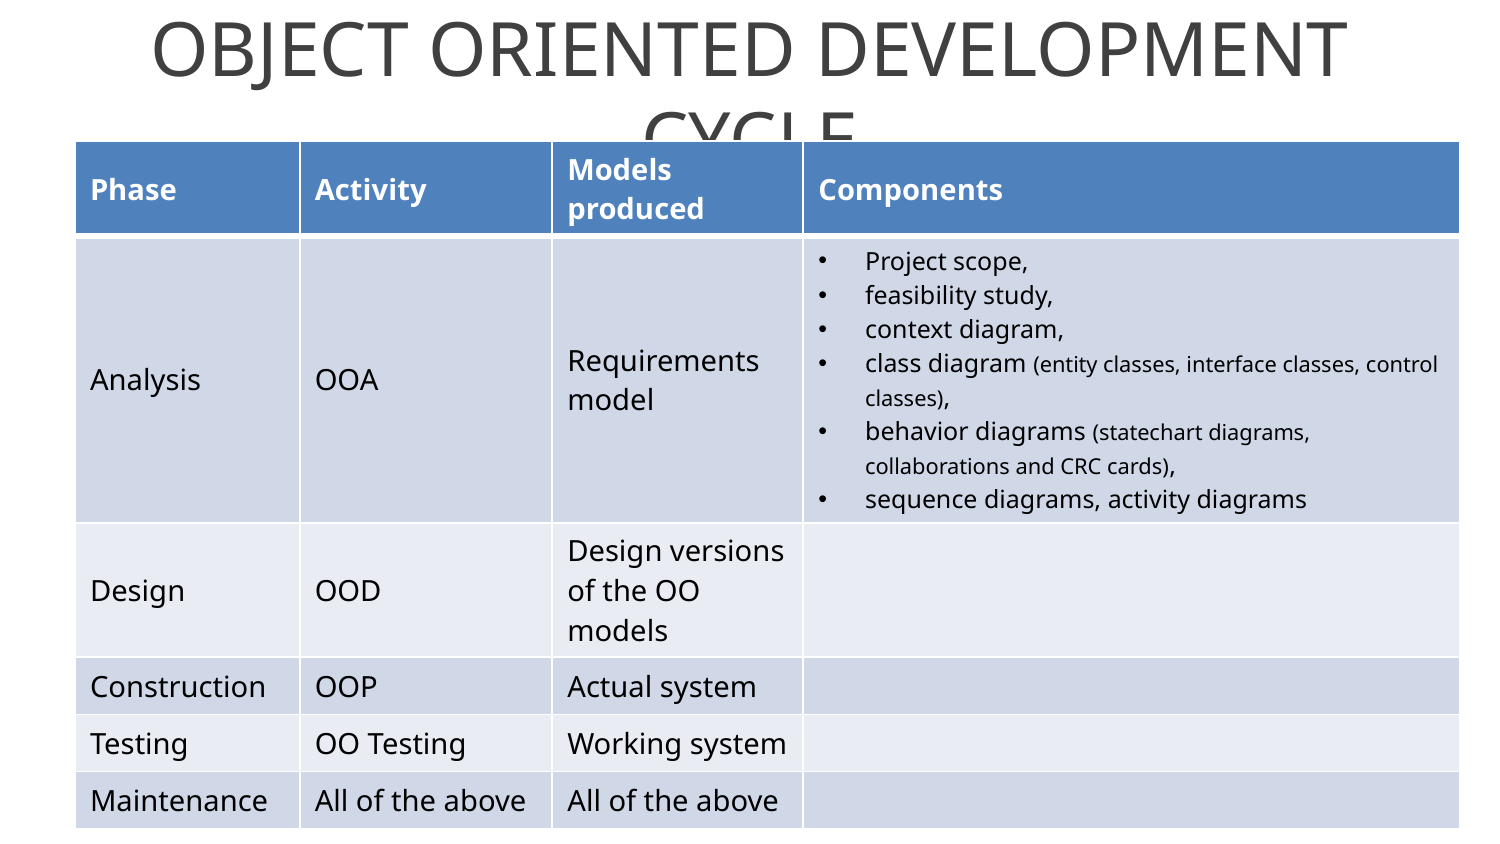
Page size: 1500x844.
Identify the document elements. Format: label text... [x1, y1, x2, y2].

table_cell [804, 524, 1459, 656]
table_header Models produced [553, 142, 802, 233]
table_cell Project scope, feasibility study, context diagram, class diagram (entity classes, interface classes, control classes), behavior diagrams (statechart diagrams, collaborations and CRC cards), sequence diagrams, activity diagrams [804, 239, 1459, 522]
table_cell OO Testing [301, 715, 551, 771]
table_cell Maintenance [76, 772, 299, 828]
table_cell All of the above [553, 772, 802, 828]
table_cell Design versions of the OO models [553, 524, 802, 656]
table_cell Design [76, 524, 299, 656]
table_cell OOD [301, 524, 551, 656]
table_header Components [804, 142, 1459, 233]
table_cell Analysis [76, 239, 299, 522]
table_cell Testing [76, 715, 299, 771]
table_cell Construction [76, 658, 299, 714]
table_cell Working system [553, 715, 802, 771]
table_header Activity [301, 142, 551, 233]
table_cell All of the above [301, 772, 551, 828]
title Object oriented development cycle [75, 21, 1425, 140]
table_cell [804, 772, 1459, 828]
table_header Phase [76, 142, 299, 233]
table_cell Requirements model [553, 239, 802, 522]
table_cell OOP [301, 658, 551, 714]
table_cell OOA [301, 239, 551, 522]
table_cell [804, 715, 1459, 771]
table_cell [804, 658, 1459, 714]
table_cell Actual system [553, 658, 802, 714]
